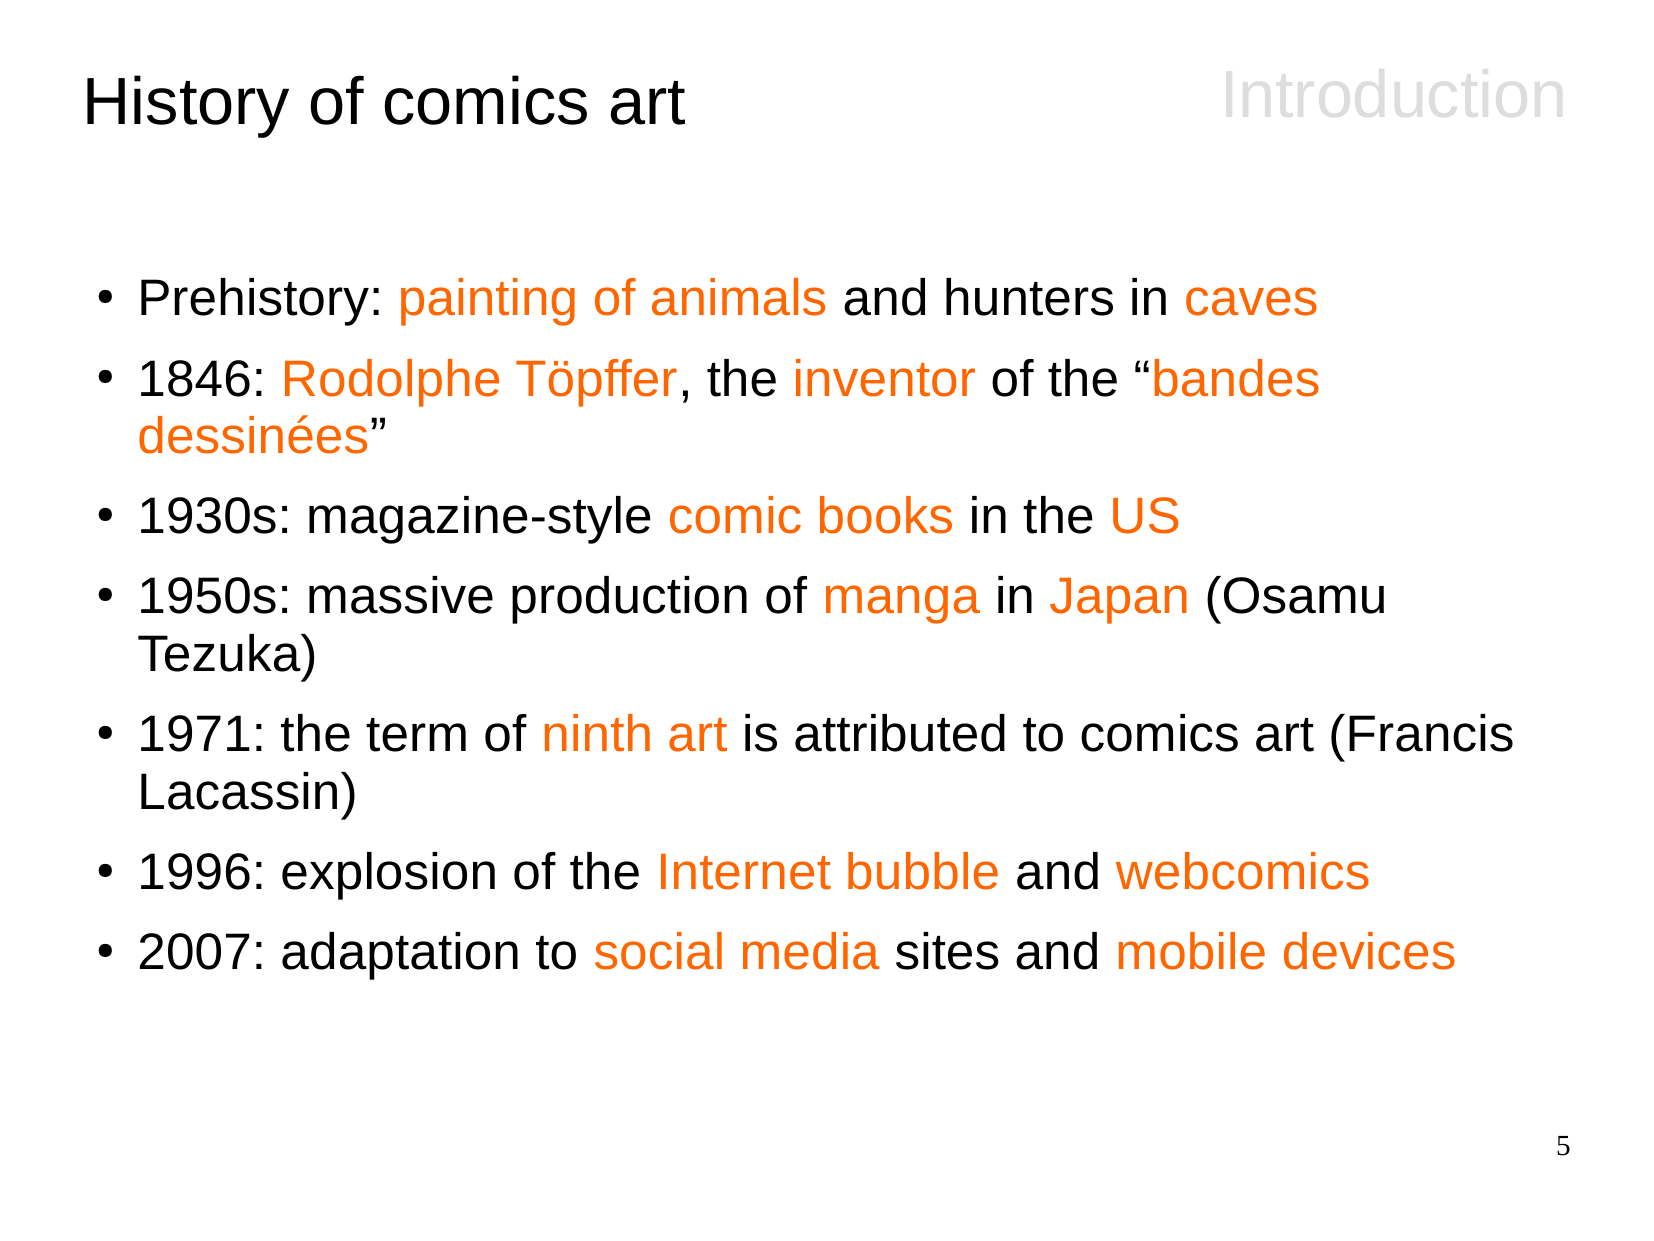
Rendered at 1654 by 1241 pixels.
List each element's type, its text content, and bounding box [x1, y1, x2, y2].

title History of comics art [82, 49, 1170, 154]
list Prehistory: painting of animals and hunters in caves 1846: Rodolphe Töpffer, the inventor of the “bandes dessinées” 1930s: magazine-style comic books in the US 1950s: massive production of manga in Japan (Osamu Tezuka) 1971: the term of ninth art is attributed to comics art (Francis Lacassin) 1996: explosion of the Internet bubble and webcomics 2007: adaptation to social media sites and mobile devices [82, 188, 1571, 988]
